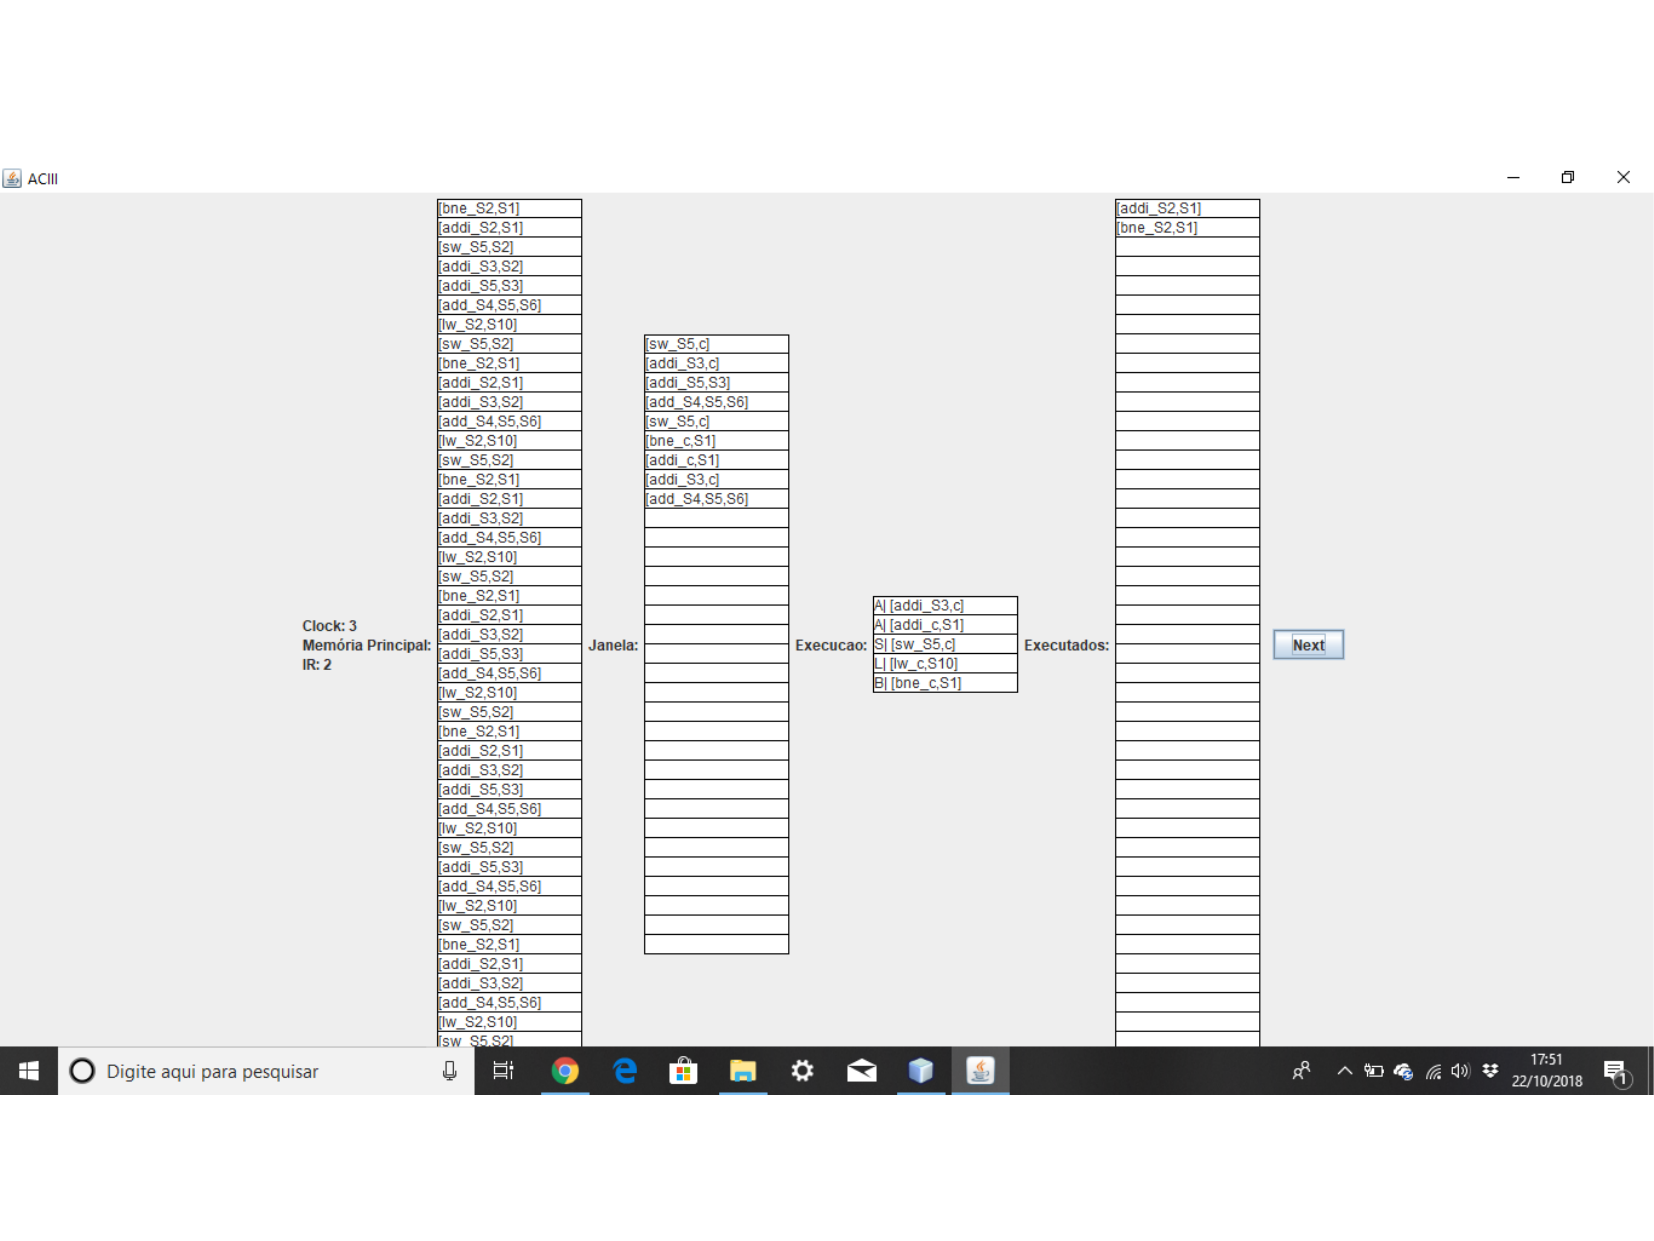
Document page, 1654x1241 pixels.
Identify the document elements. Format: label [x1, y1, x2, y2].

picture [0, 165, 1654, 1096]
